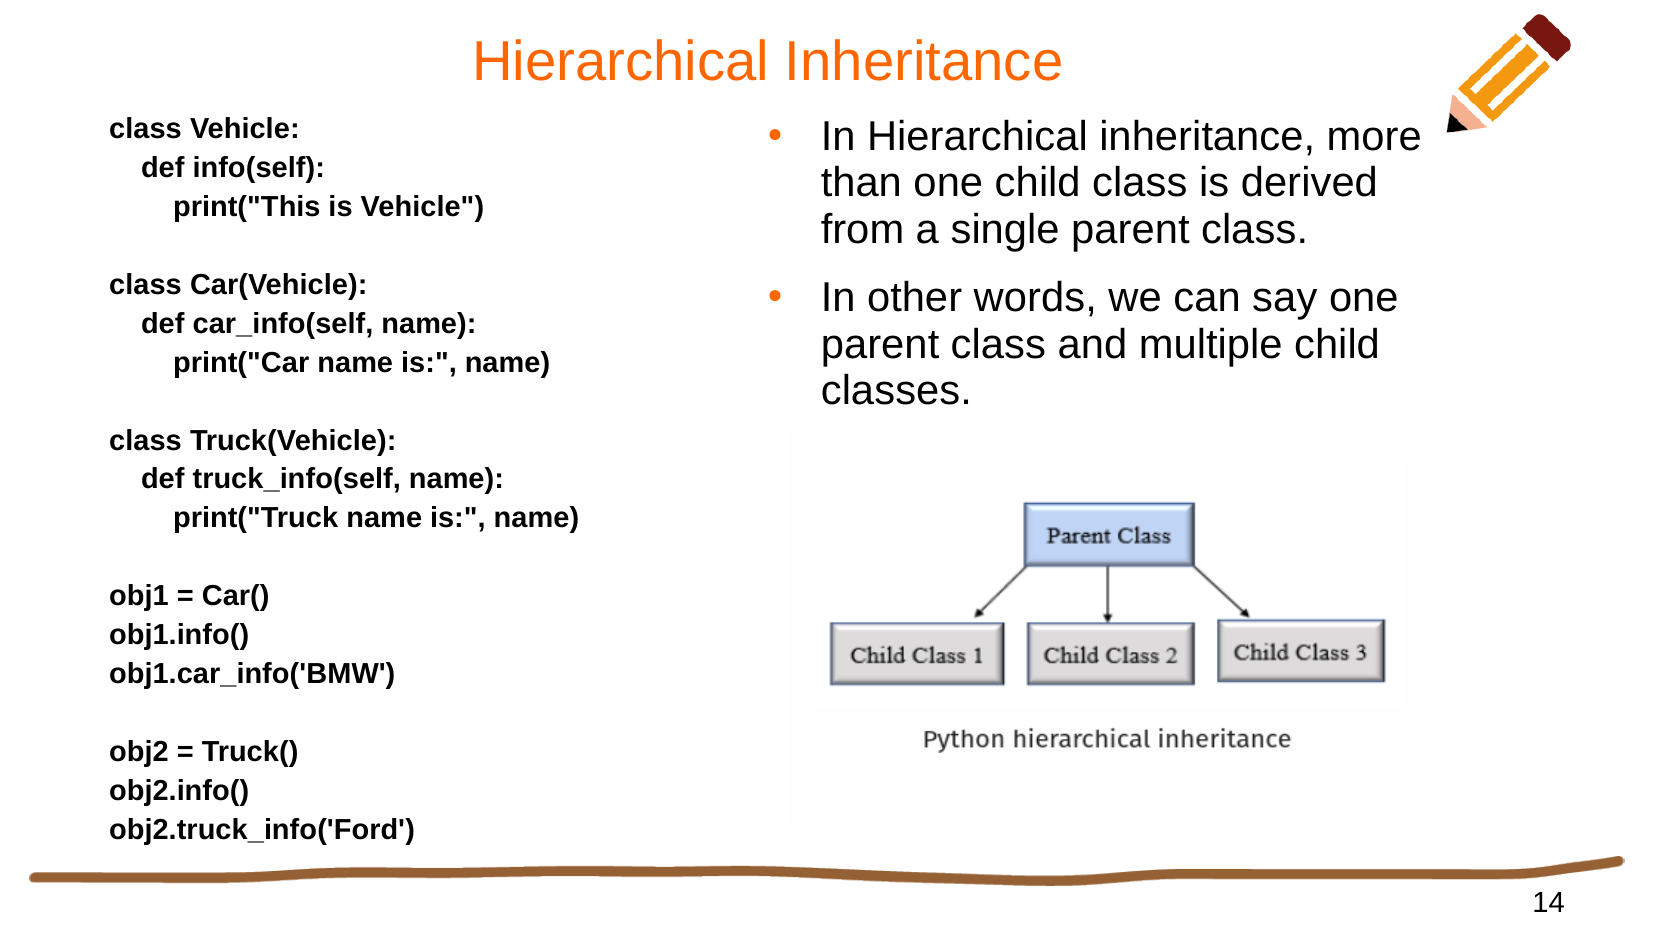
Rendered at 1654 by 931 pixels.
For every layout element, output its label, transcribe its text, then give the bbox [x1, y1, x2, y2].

list class Vehicle: def info(self): print("This is Vehicle") class Car(Vehicle): def car_info(self, name): print("Car name is:", name) class Truck(Vehicle): def truck_info(self, name): print("Truck name is:", name) obj1 = Car() obj1.info() obj1.car_info('BMW') obj2 = Truck() obj2.info() obj2.truck_info('Ford') [88, 112, 863, 857]
picture [29, 856, 1625, 886]
title Hierarchical Inheritance [88, 9, 1447, 112]
picture [1447, 14, 1571, 133]
picture [787, 431, 1426, 826]
list In Hierarchical inheritance, more than one child class is derived from a single parent class. In other words, we can say one parent class and multiple child classes. [750, 112, 1471, 763]
